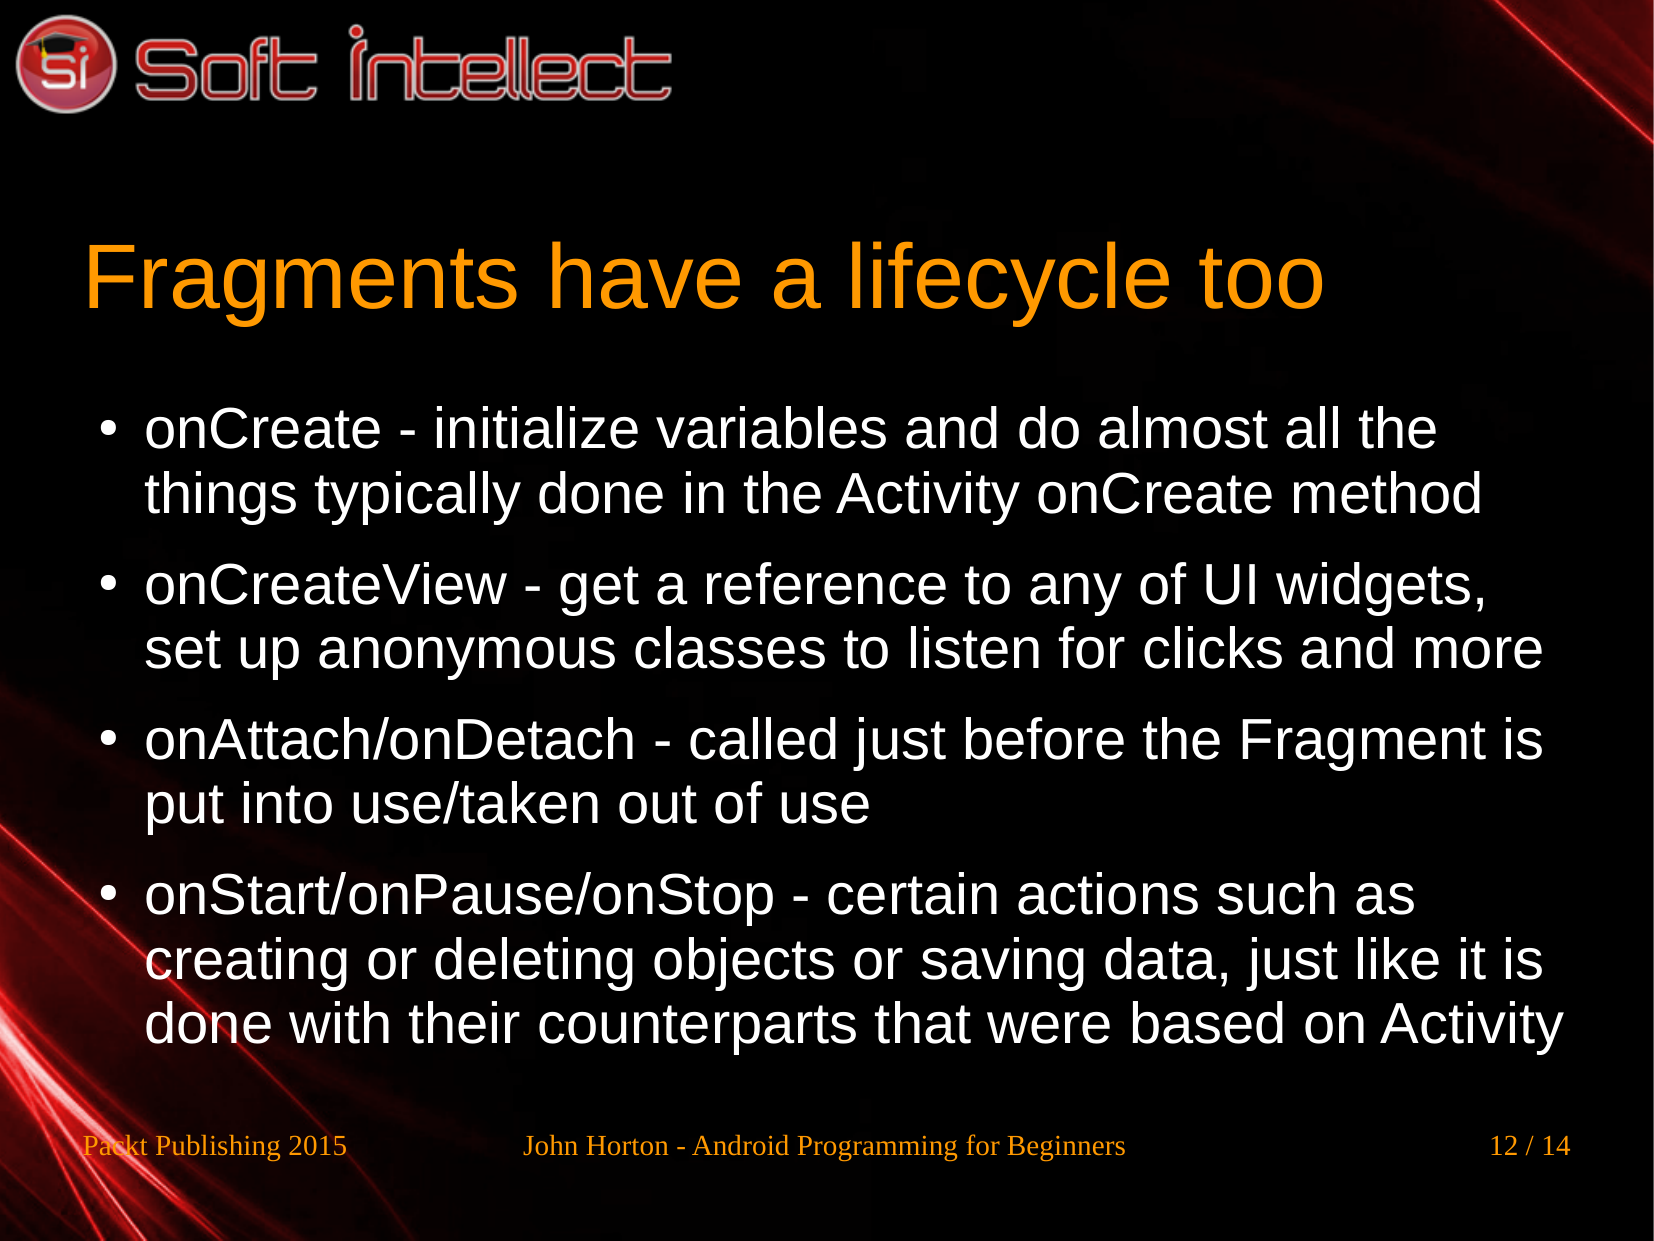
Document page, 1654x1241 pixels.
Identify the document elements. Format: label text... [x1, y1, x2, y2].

title Fragments have a lifecycle too [82, 173, 1571, 381]
list onCreate - initialize variables and do almost all the things typically done in the Activity onCreate method onCreateView - get a reference to any of UI widgets, set up anonymous classes to listen for clicks and more onAttach/onDetach - called just before the Fragment is put into use/taken out of use onStart/onPause/onStop - certain actions such as creating or deleting objects or saving data, just like it is done with their counterparts that were based on Activity [82, 396, 1571, 1116]
picture [0, 0, 1654, 1241]
